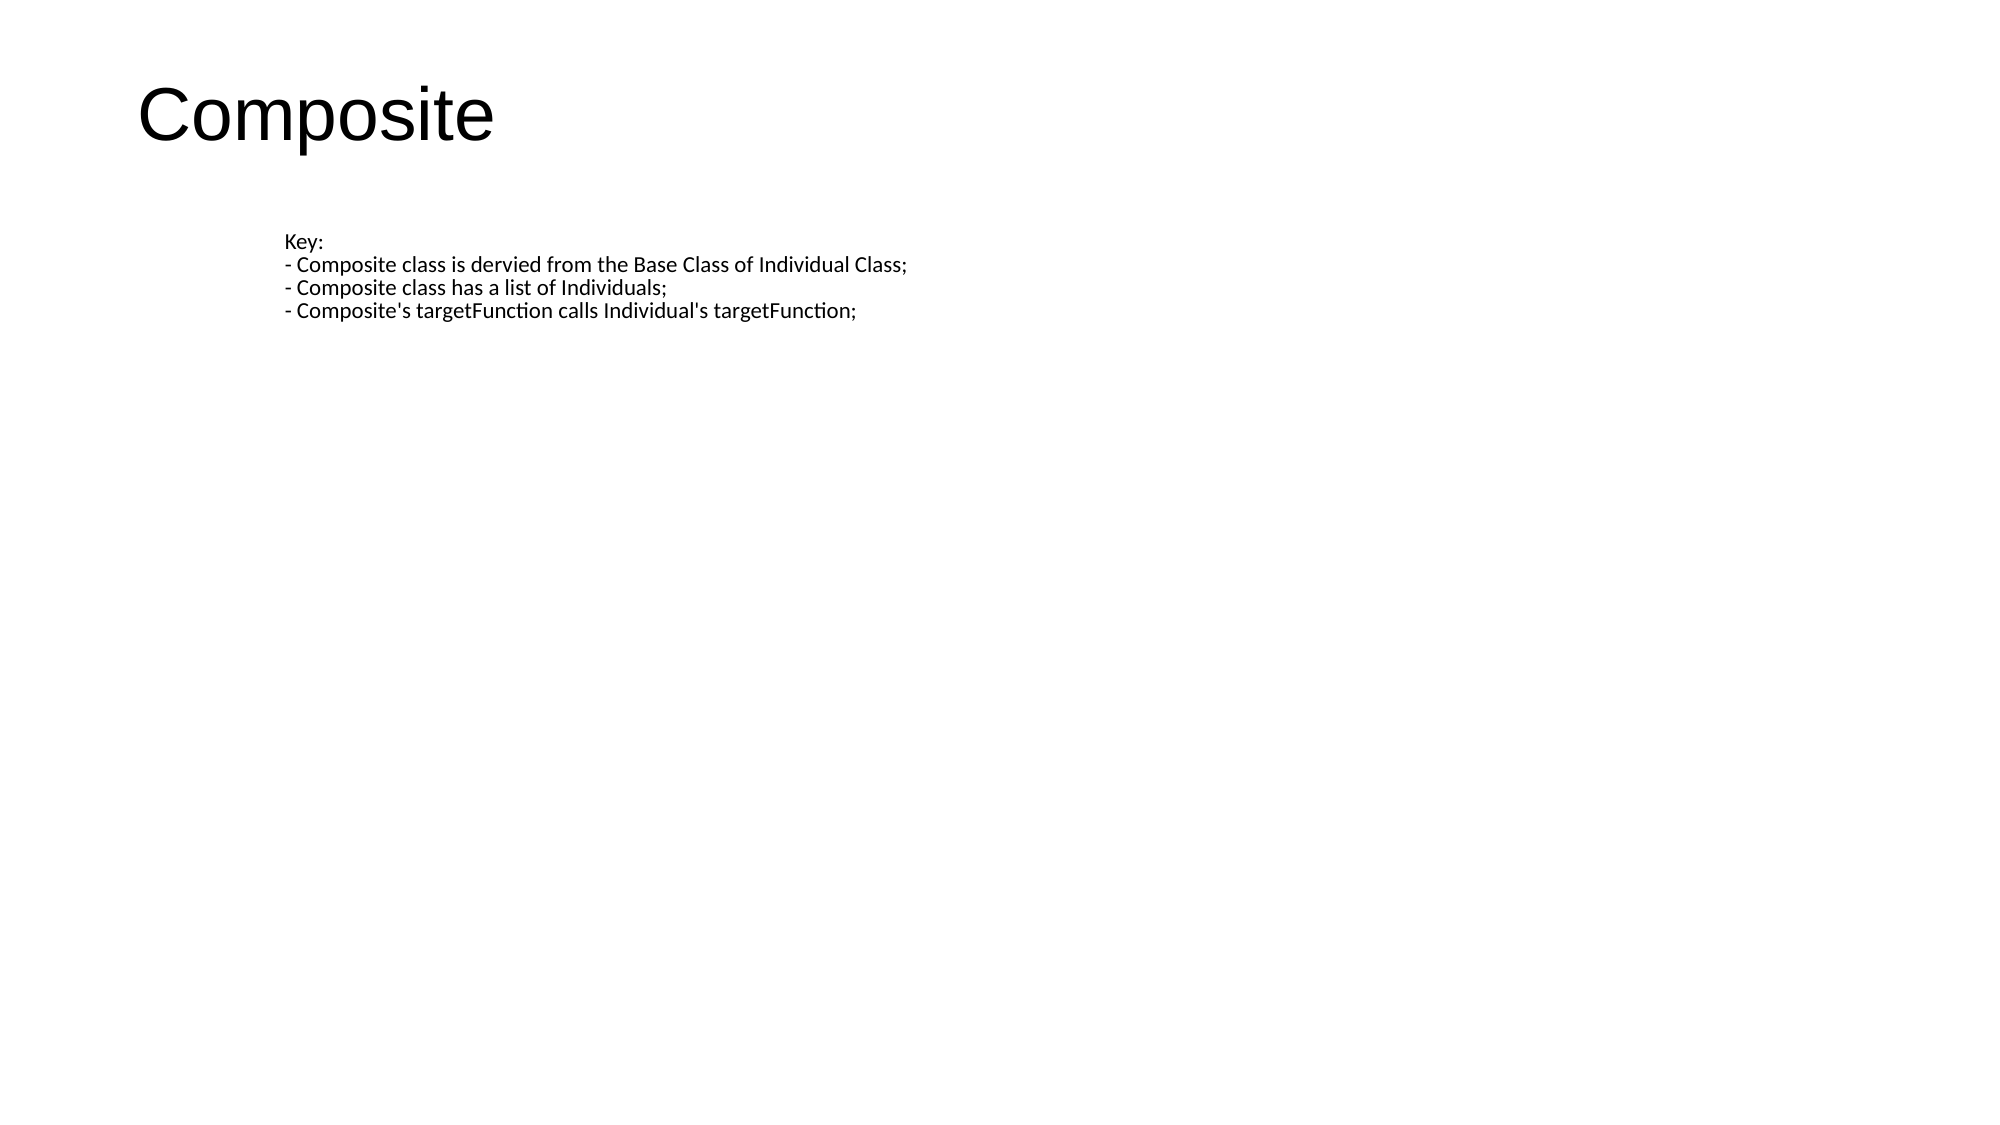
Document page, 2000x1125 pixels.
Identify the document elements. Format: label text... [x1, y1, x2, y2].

text_box Key: - Composite class is dervied from the Base Class of Individual Class; - Composite class has a list of Individuals; - Composite's targetFunction calls Individual's targetFunction; [270, 225, 1276, 353]
title Composite [137, 60, 526, 166]
